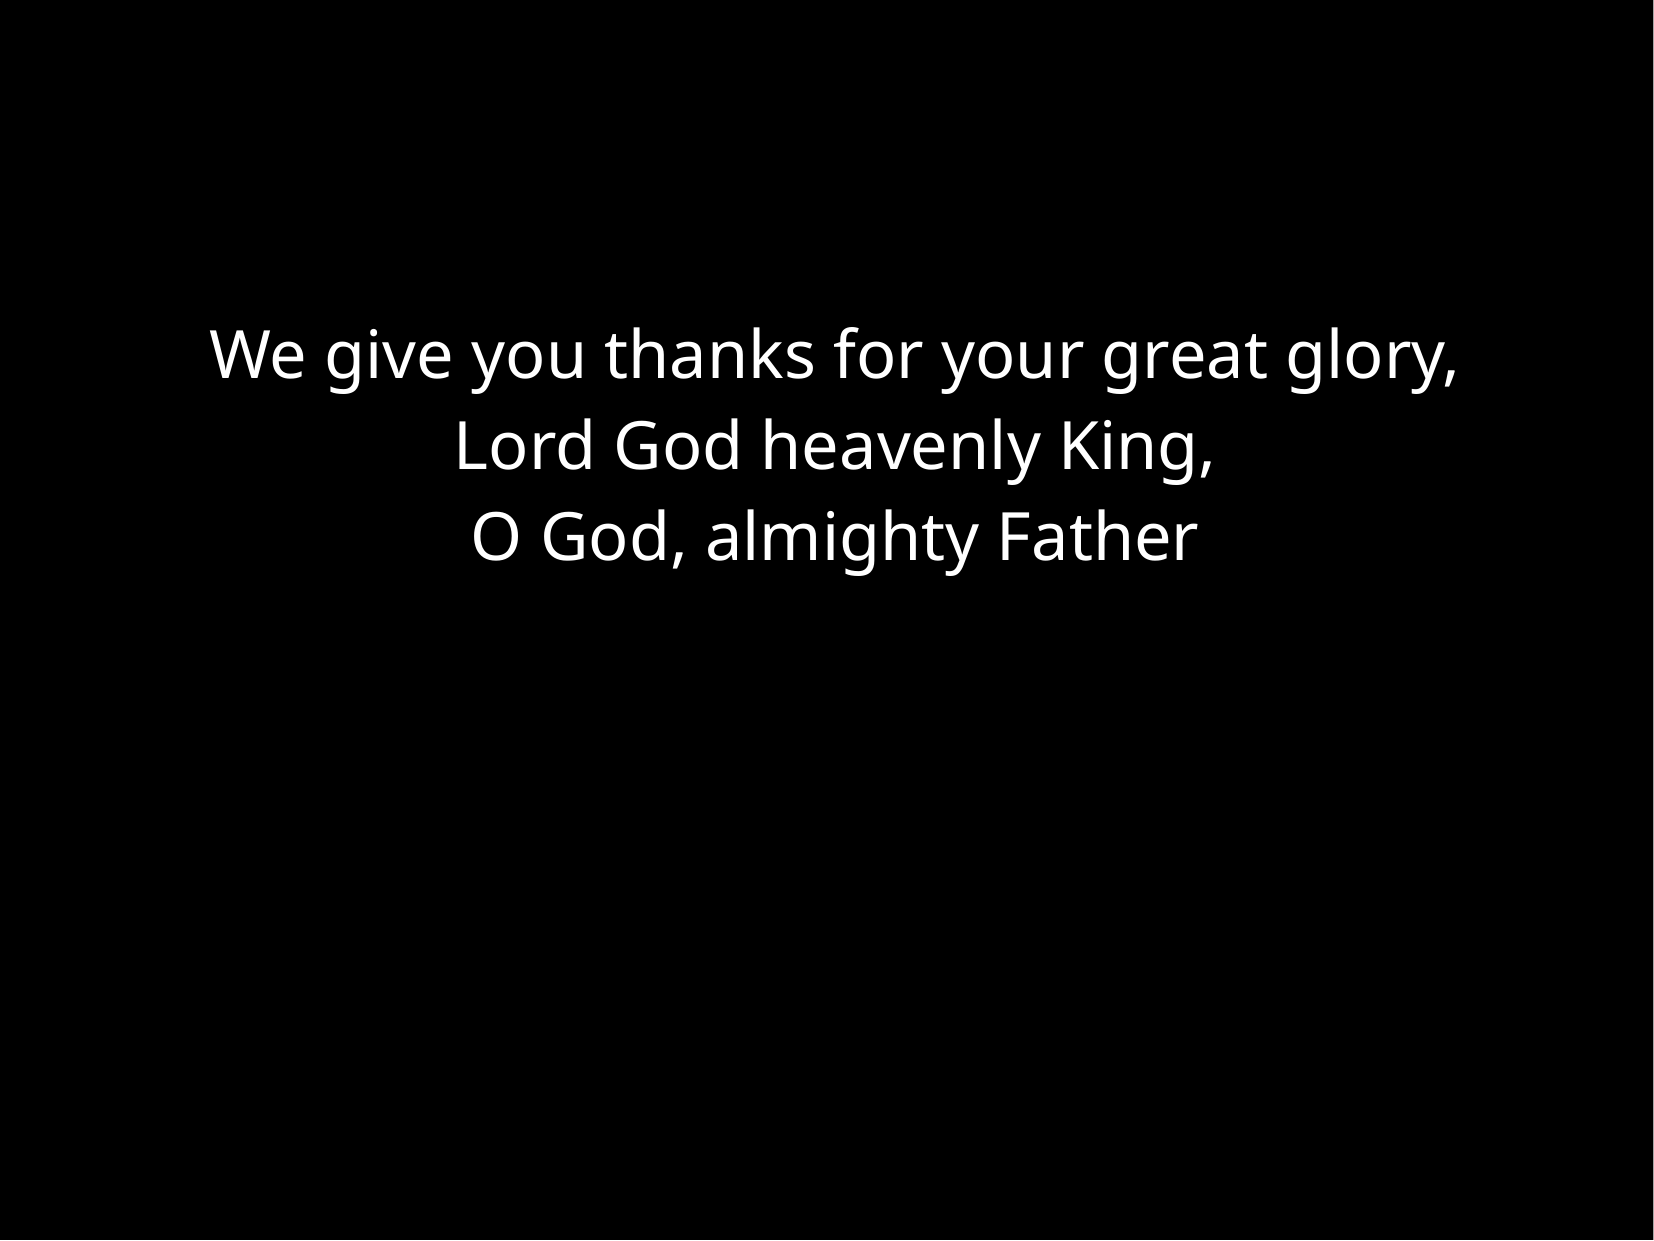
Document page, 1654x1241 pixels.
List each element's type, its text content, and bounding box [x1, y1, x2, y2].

list We give you thanks for your great glory, Lord God heavenly King, O God, almighty Father [0, 307, 1654, 1027]
